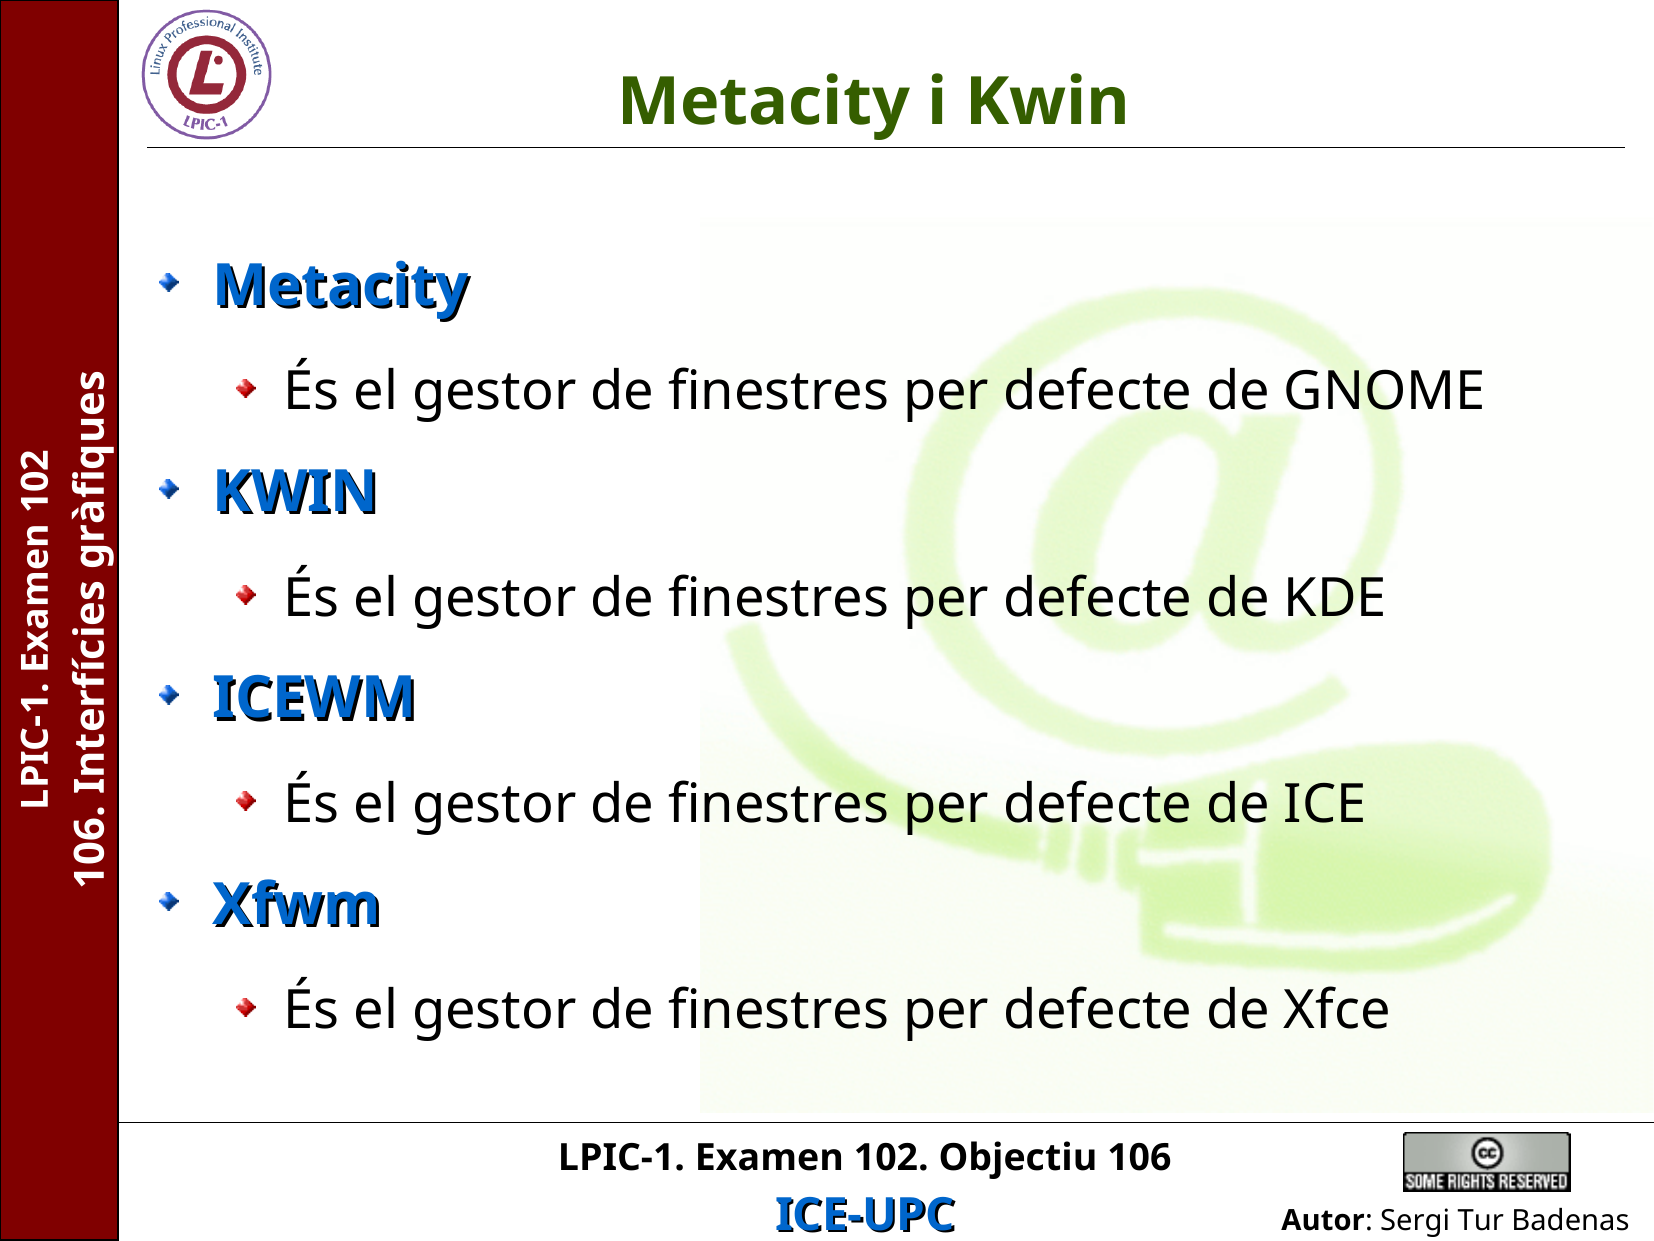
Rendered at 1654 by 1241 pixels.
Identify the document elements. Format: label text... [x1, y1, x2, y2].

list Metacity És el gestor de finestres per defecte de GNOME KWIN És el gestor de finestres per defecte de KDE ICEWM És el gestor de finestres per defecte de ICE Xfwm És el gestor de finestres per defecte de Xfce [141, 242, 1630, 1093]
picture [135, 5, 277, 49]
picture [700, 217, 1654, 1113]
picture [1403, 1132, 1571, 1192]
title Metacity i Kwin [129, 49, 1619, 148]
